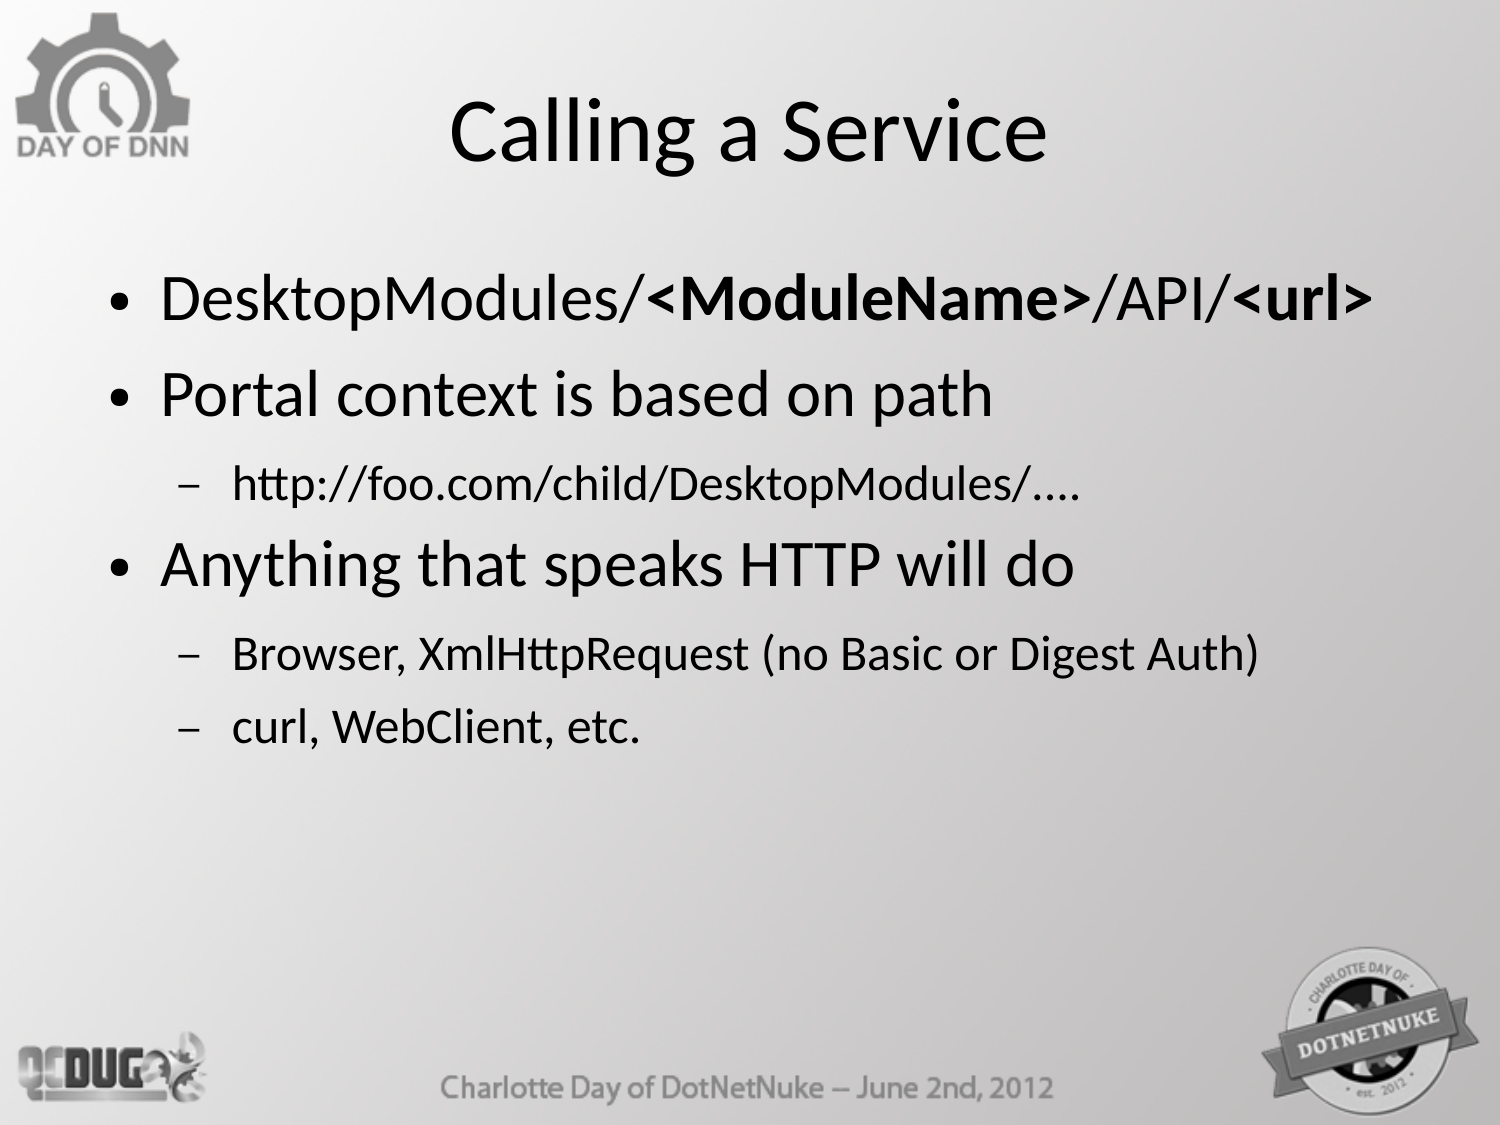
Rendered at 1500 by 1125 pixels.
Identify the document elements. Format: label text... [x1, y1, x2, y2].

list DesktopModules/<ModuleName>/API/<url> Portal context is based on path http://foo.com/child/DesktopModules/.... Anything that speaks HTTP will do Browser, XmlHttpRequest (no Basic or Digest Auth) curl, WebClient, etc. [75, 262, 1426, 1005]
title Calling a Service [75, 45, 1425, 233]
picture [0, 0, 1500, 1125]
